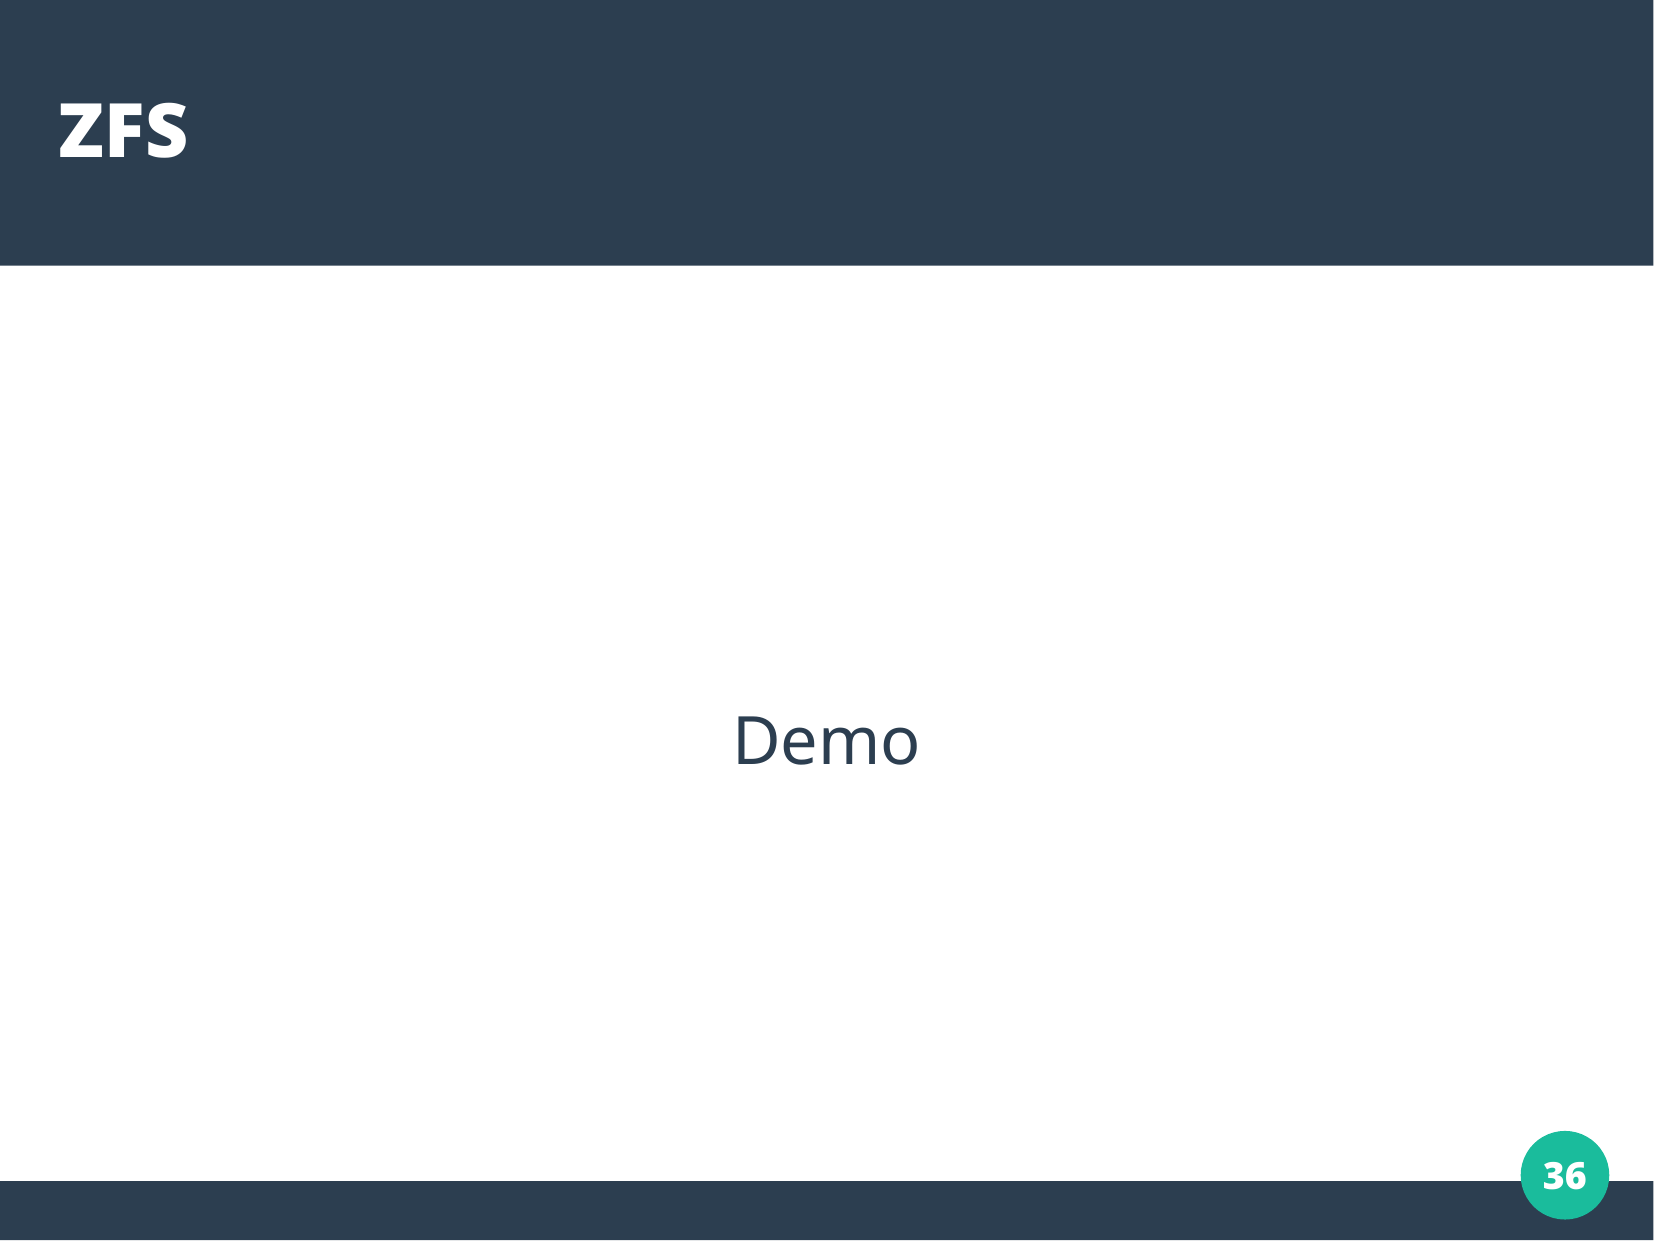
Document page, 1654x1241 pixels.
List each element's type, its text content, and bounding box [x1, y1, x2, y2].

title ZFS [59, 49, 1595, 207]
subtitle Demo [59, 324, 1595, 1152]
